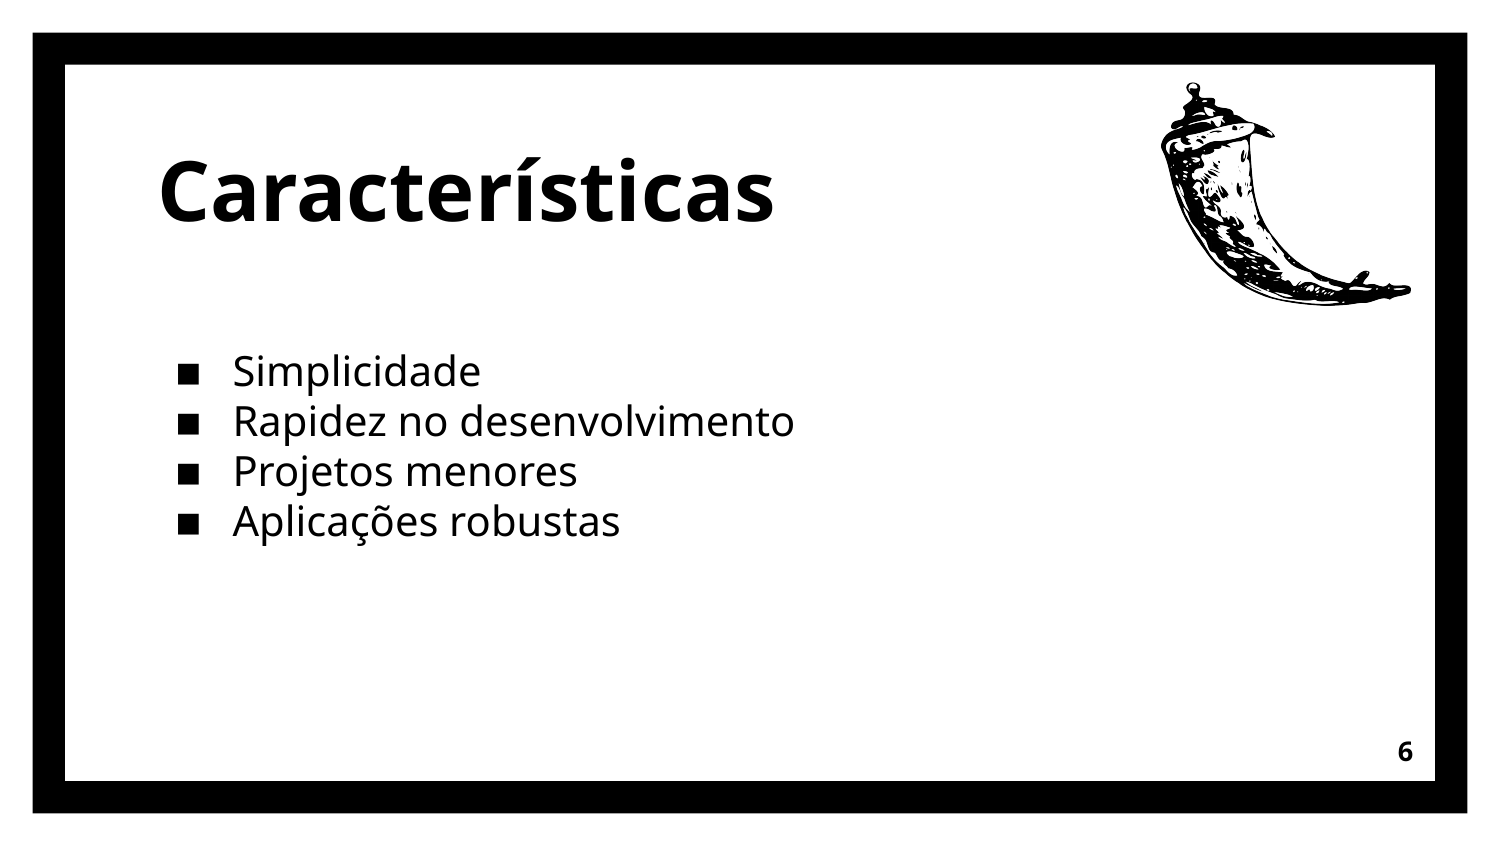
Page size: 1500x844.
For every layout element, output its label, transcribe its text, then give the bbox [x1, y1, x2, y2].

picture [1161, 82, 1411, 306]
list Simplicidade Rapidez no desenvolvimento Projetos menores Aplicações robustas [142, 329, 1358, 575]
slide_number 1 [1338, 720, 1429, 786]
title Características [142, 134, 978, 253]
